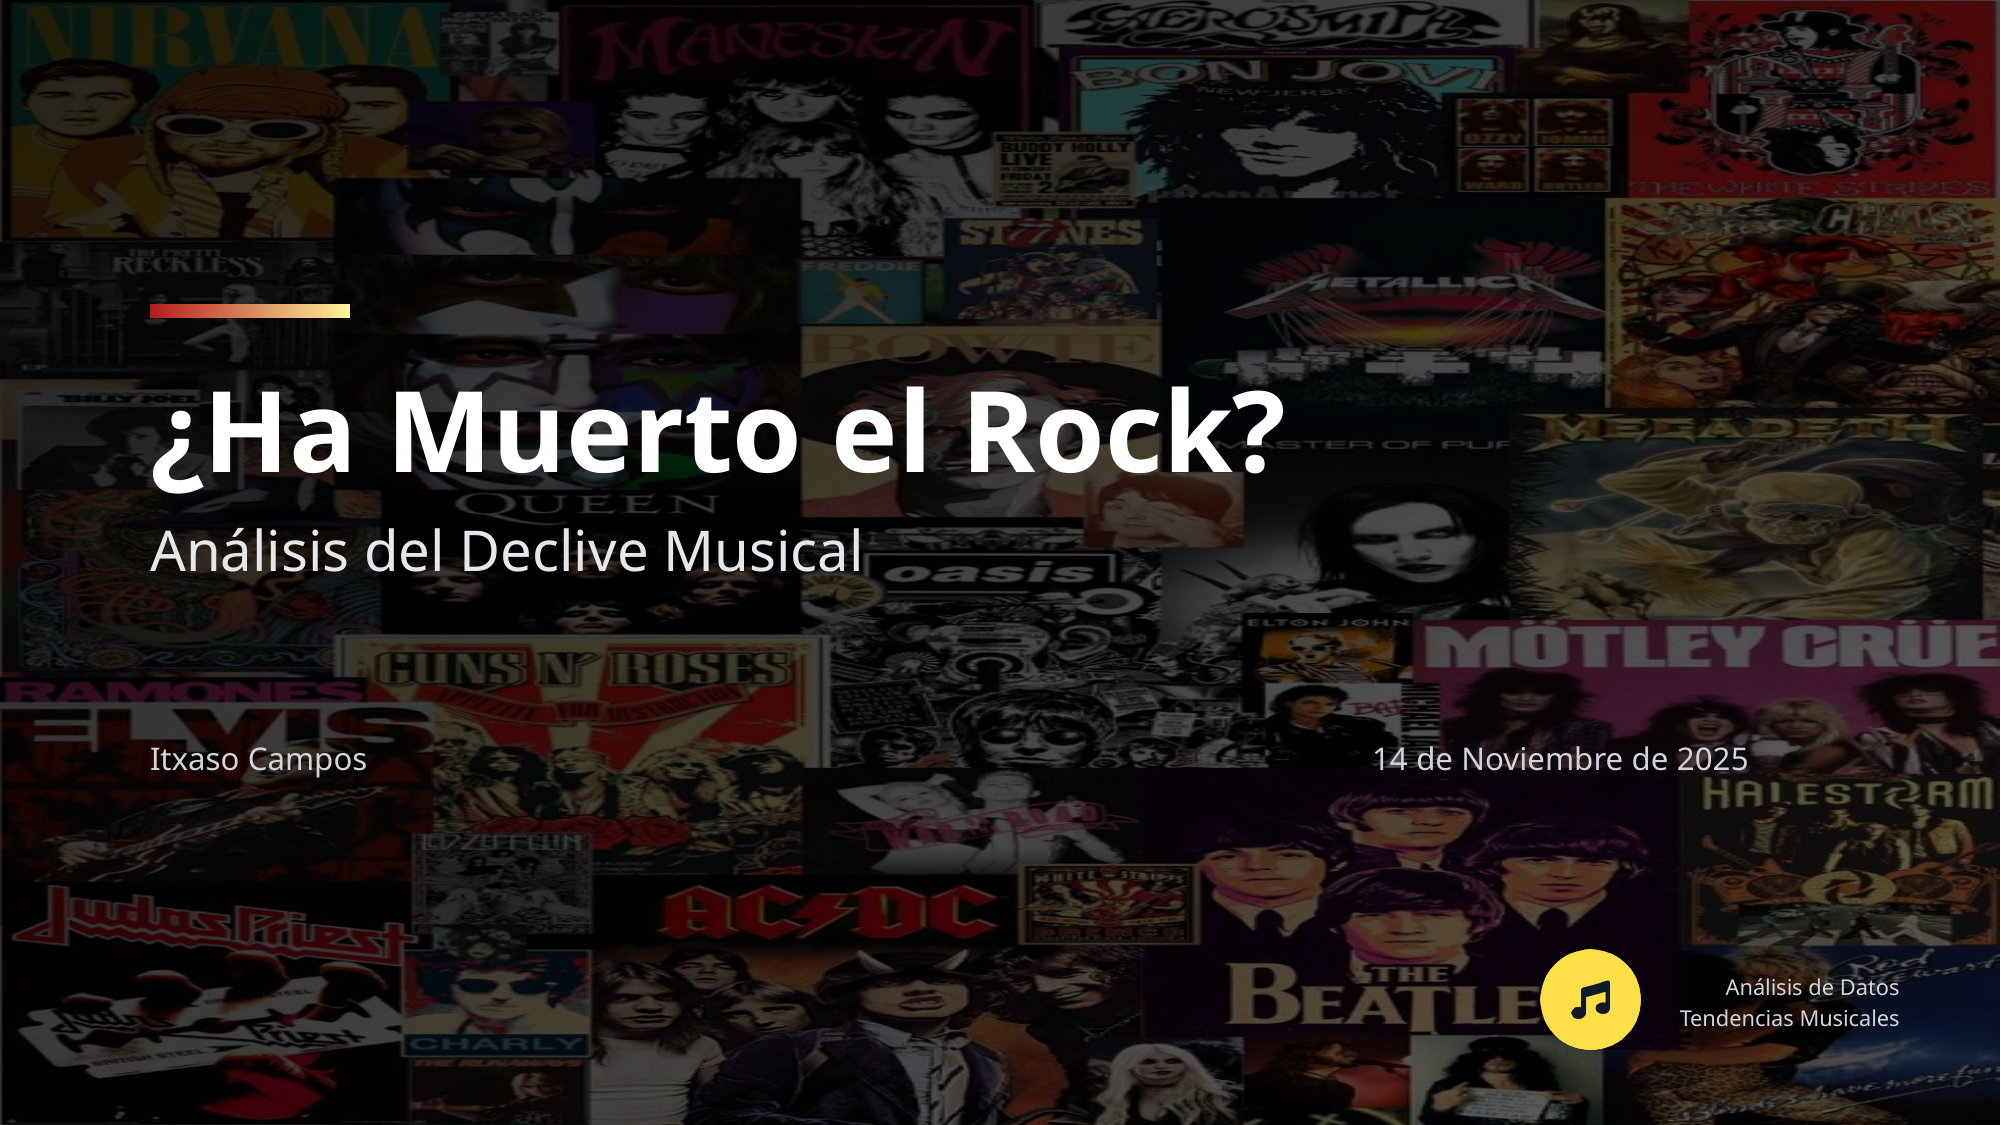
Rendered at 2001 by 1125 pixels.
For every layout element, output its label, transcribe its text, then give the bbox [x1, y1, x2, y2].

picture [0, 0, 2000, 1125]
text_box Análisis de Datos [1618, 968, 1900, 999]
text_box Tendencias Musicales [1618, 999, 1900, 1032]
text_box Análisis del Declive Musical [149, 520, 992, 583]
text_box Itxaso Campos 14 de Noviembre de 2025 [150, 732, 1850, 821]
text_box ¿Ha Muerto el Rock? [149, 354, 1635, 496]
